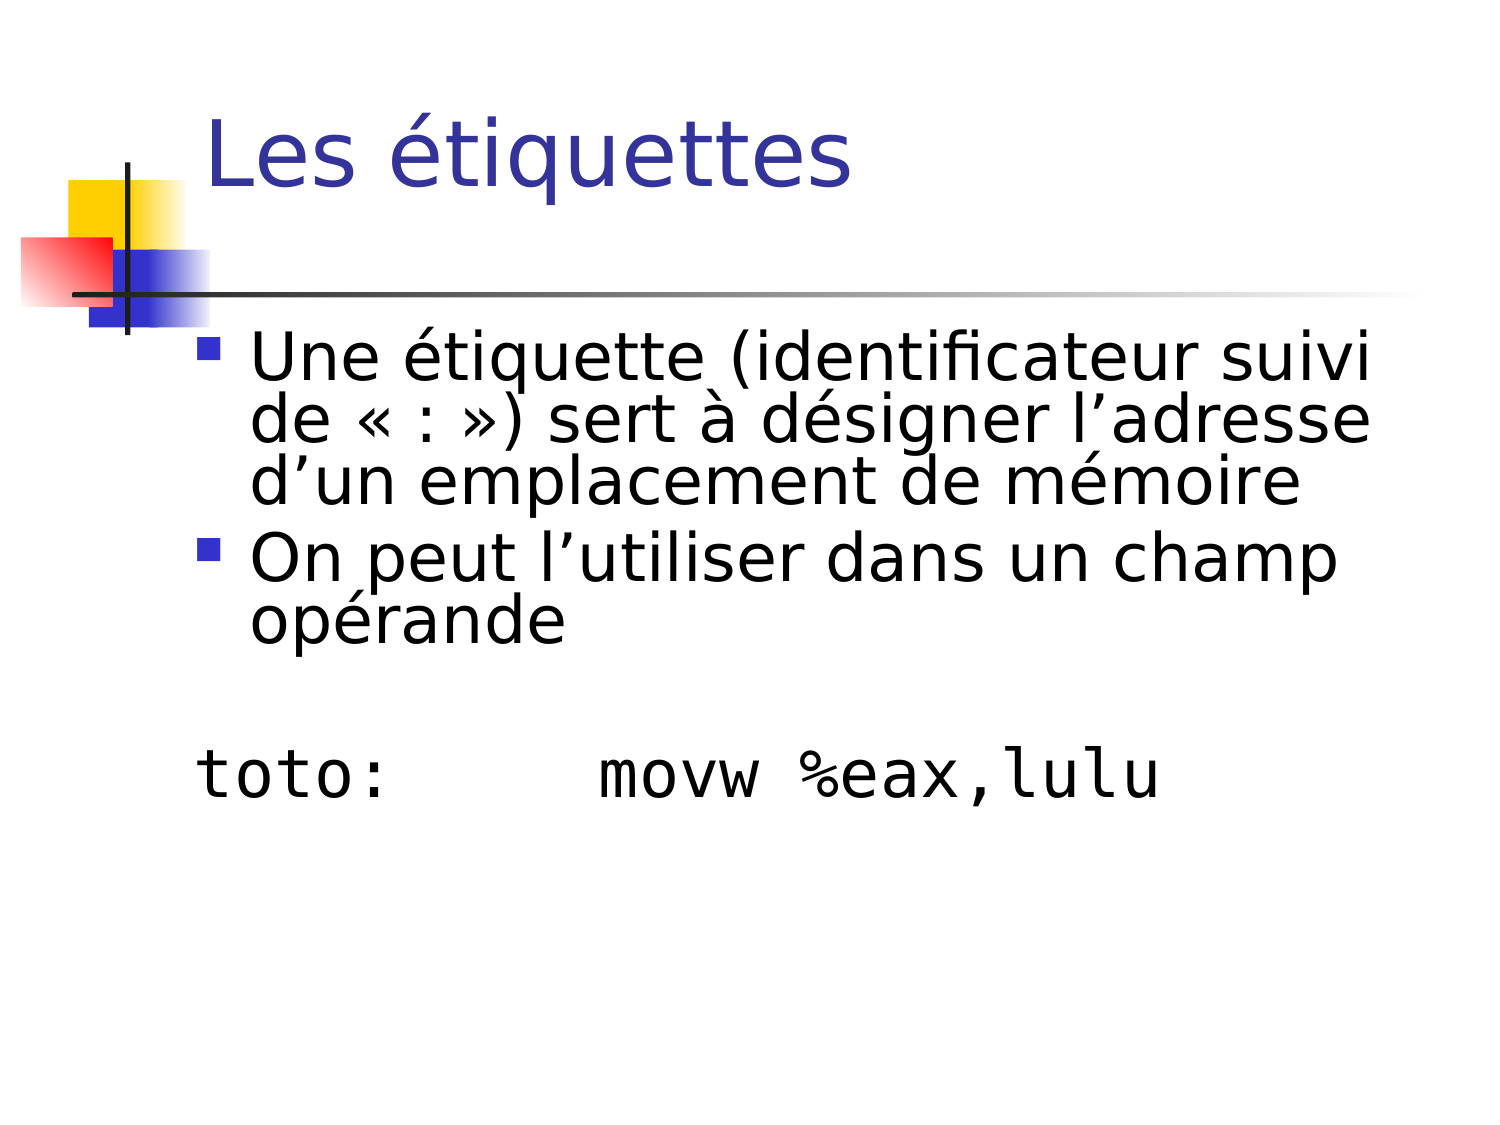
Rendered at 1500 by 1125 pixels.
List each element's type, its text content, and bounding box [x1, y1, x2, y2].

list Une étiquette (identificateur suivi de « : ») sert à désigner l’adresse d’un emplacement de mémoire On peut l’utiliser dans un champ opérande toto: movw %eax,lulu [193, 330, 1469, 991]
title Les étiquettes [188, 27, 1467, 283]
